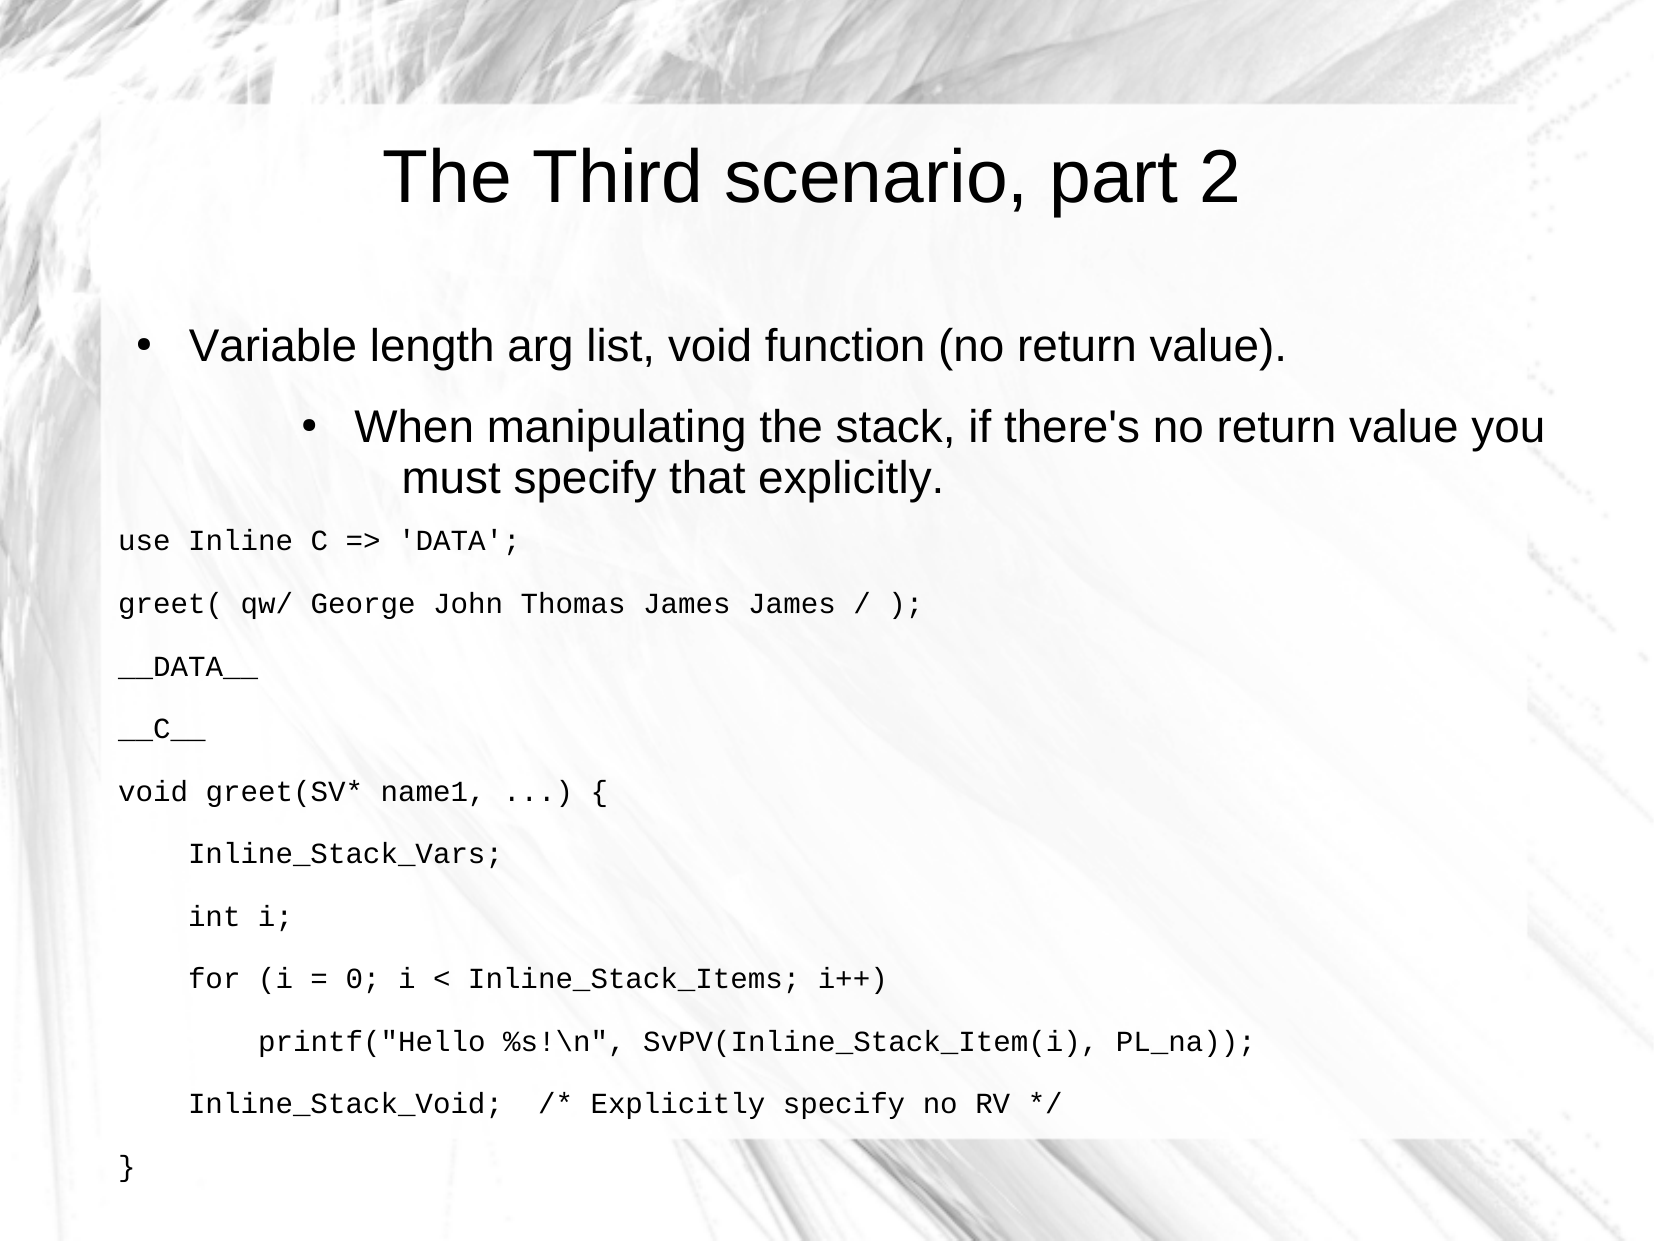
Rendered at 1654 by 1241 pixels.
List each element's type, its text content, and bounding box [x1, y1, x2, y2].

title The Third scenario, part 2 [118, 112, 1506, 241]
list Variable length arg list, void function (no return value). When manipulating the stack, if there's no return value you must specify that explicitly. use Inline C => 'DATA'; greet( qw/ George John Thomas James James / ); __DATA__ __C__ void greet(SV* name1, ...) { Inline_Stack_Vars; int i; for (i = 0; i < Inline_Stack_Items; i++) printf("Hello %s!\n", SvPV(Inline_Stack_Item(i), PL_na)); Inline_Stack_Void; /* Explicitly specify no RV */ } [118, 319, 1571, 1226]
picture [0, 0, 1654, 1241]
